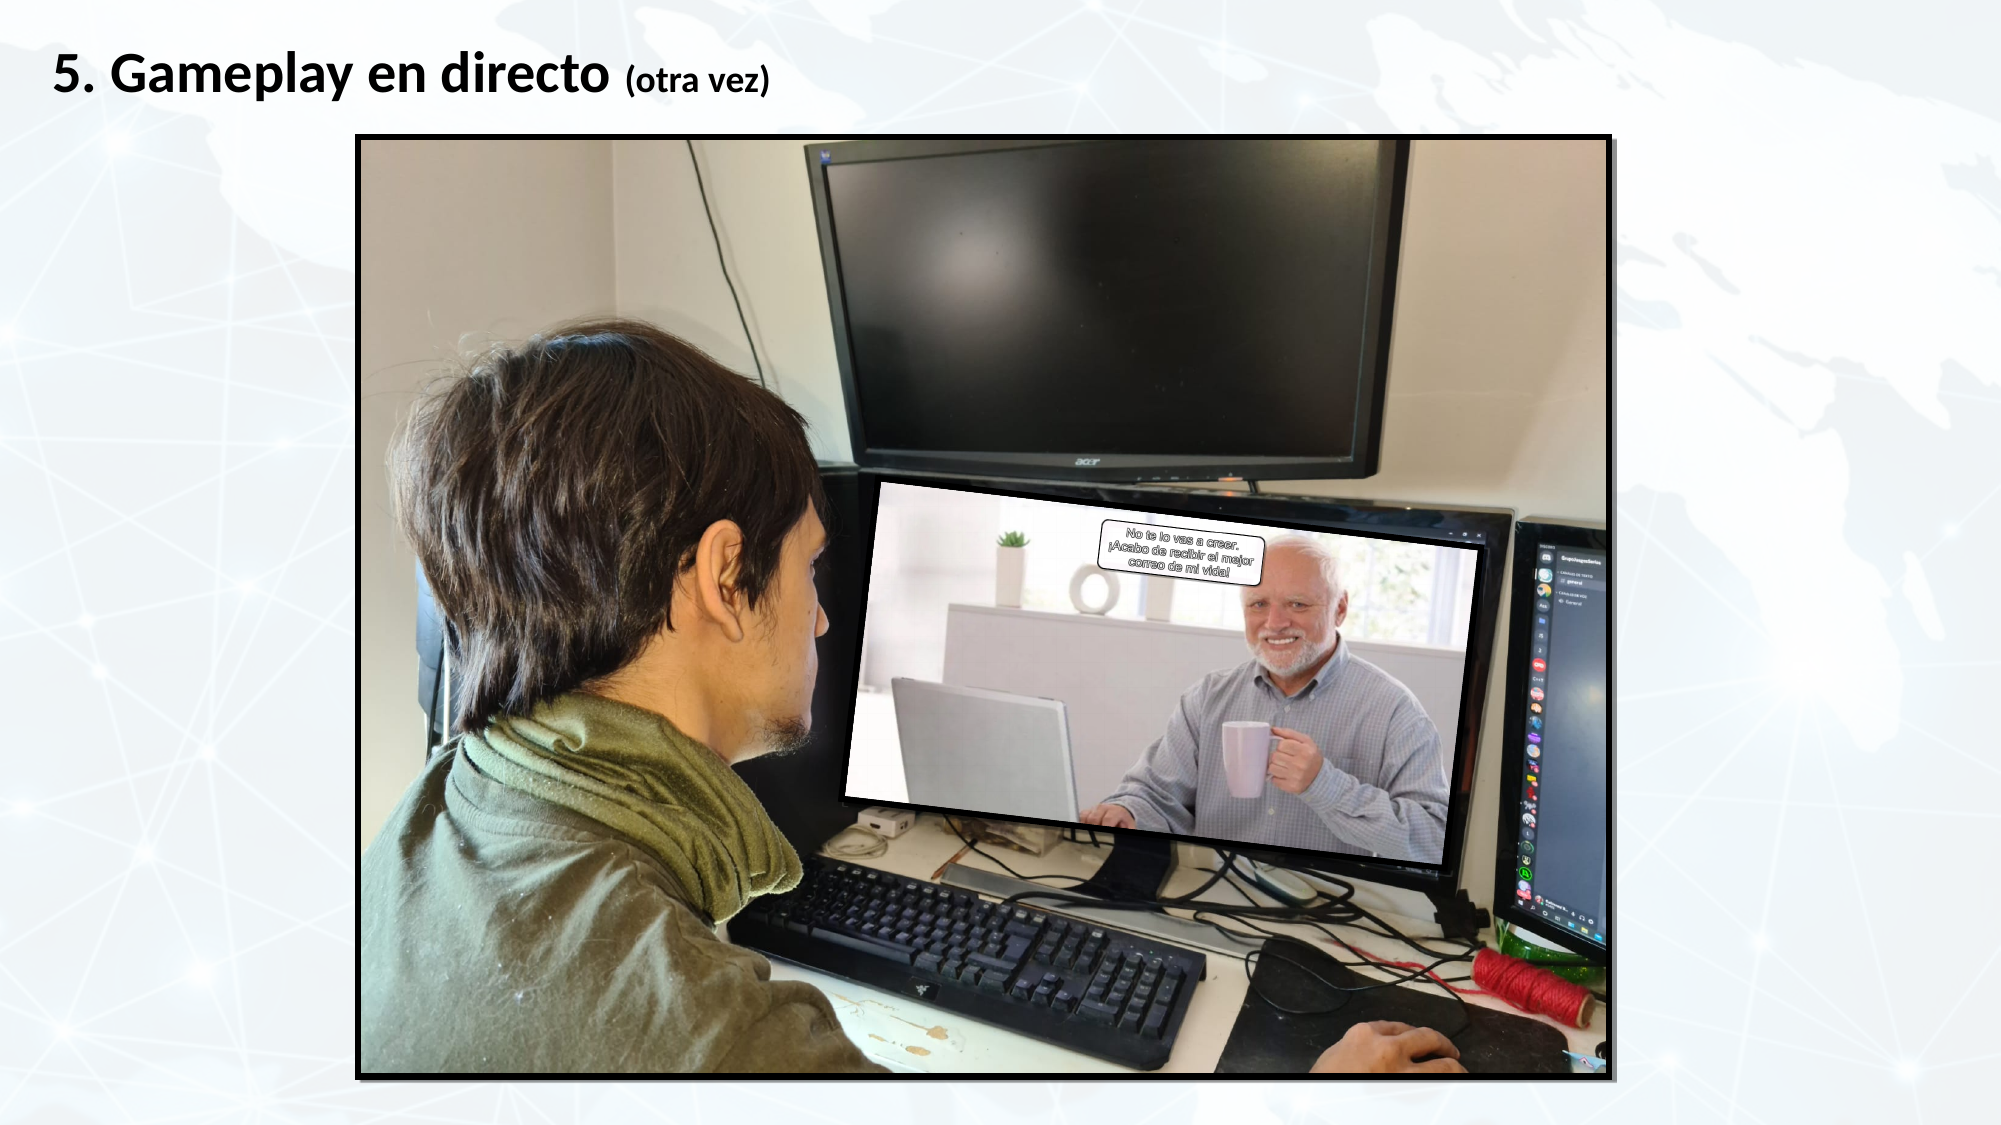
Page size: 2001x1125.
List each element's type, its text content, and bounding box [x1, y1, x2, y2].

text_box 5. Gameplay en directo (otra vez) [37, 27, 871, 113]
picture [0, 0, 2000, 1125]
